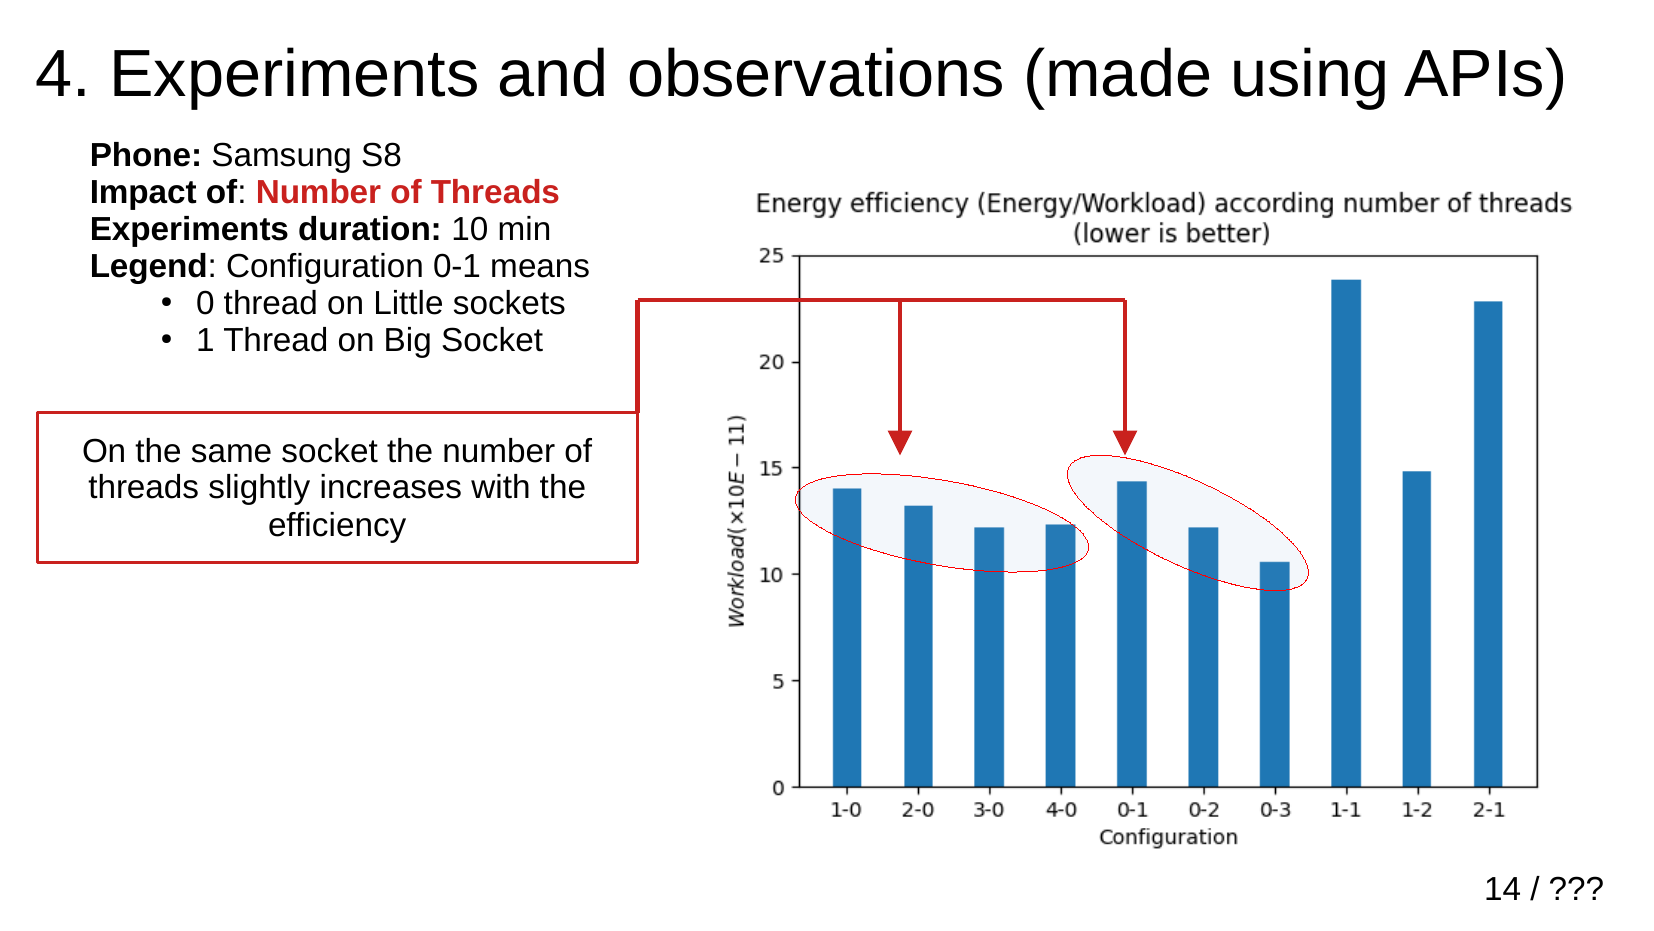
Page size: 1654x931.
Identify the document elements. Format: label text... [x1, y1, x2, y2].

text_box [1067, 455, 1309, 591]
title 4. Experiments and observations (made using APIs) [35, 0, 1629, 148]
picture [680, 172, 1632, 863]
text_box [795, 473, 1089, 573]
text_box 14 / ??? [1469, 862, 1654, 931]
text_box Phone: Samsung S8 Impact of: Number of Threads Experiments duration: 10 min Legend: Configuration 0-1 means 0 thread on Little sockets 1 Thread on Big Socket [75, 148, 638, 367]
text_box On the same socket the number of threads slightly increases with the efficiency [37, 412, 638, 563]
